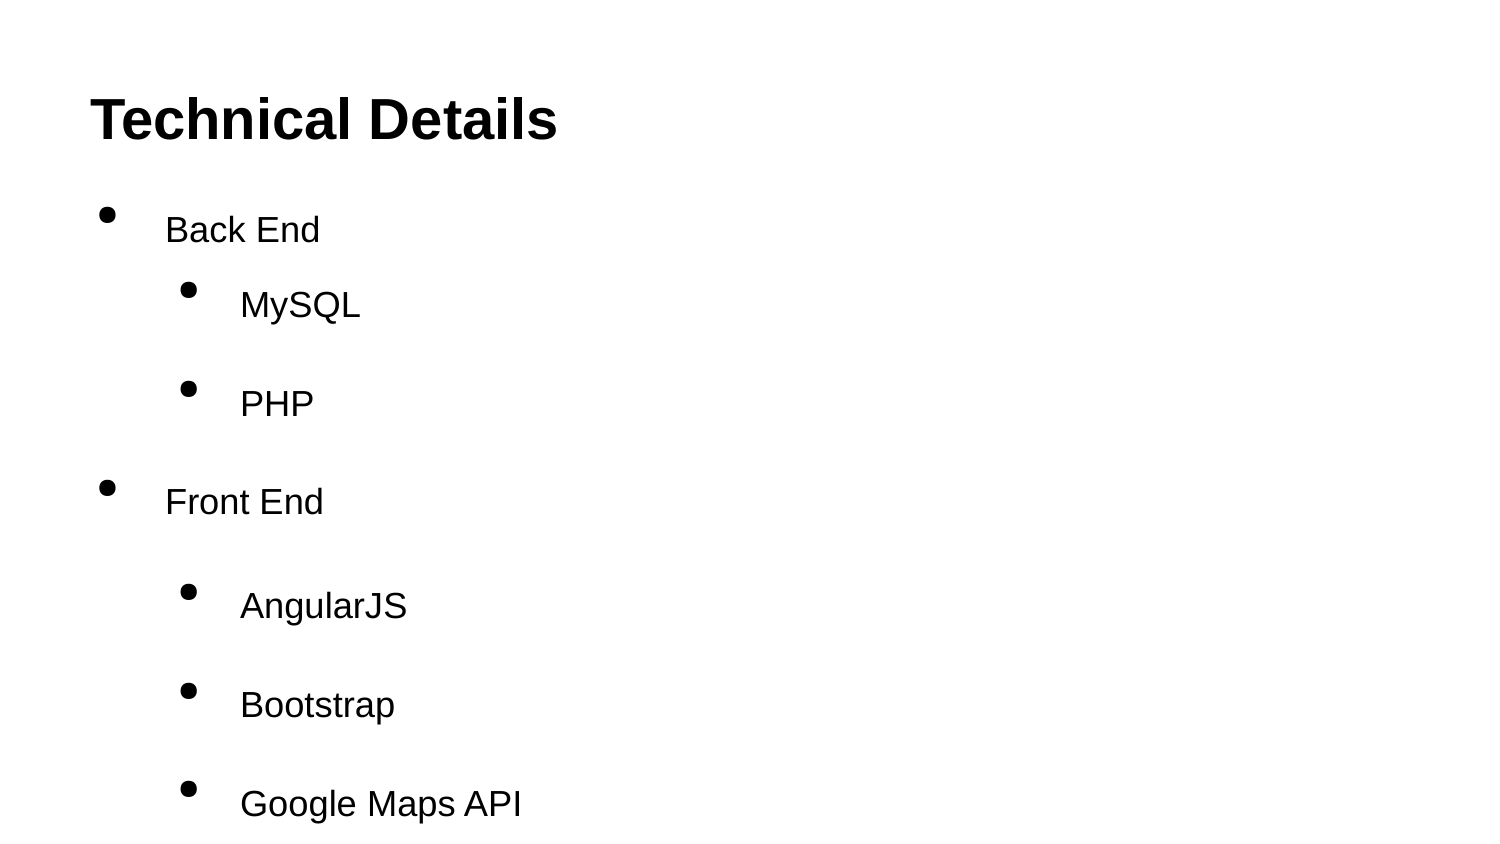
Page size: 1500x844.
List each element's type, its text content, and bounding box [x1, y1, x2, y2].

list Back End MySQL PHP Front End AngularJS Bootstrap Google Maps API [75, 165, 1425, 777]
title Technical Details [75, 33, 1425, 165]
